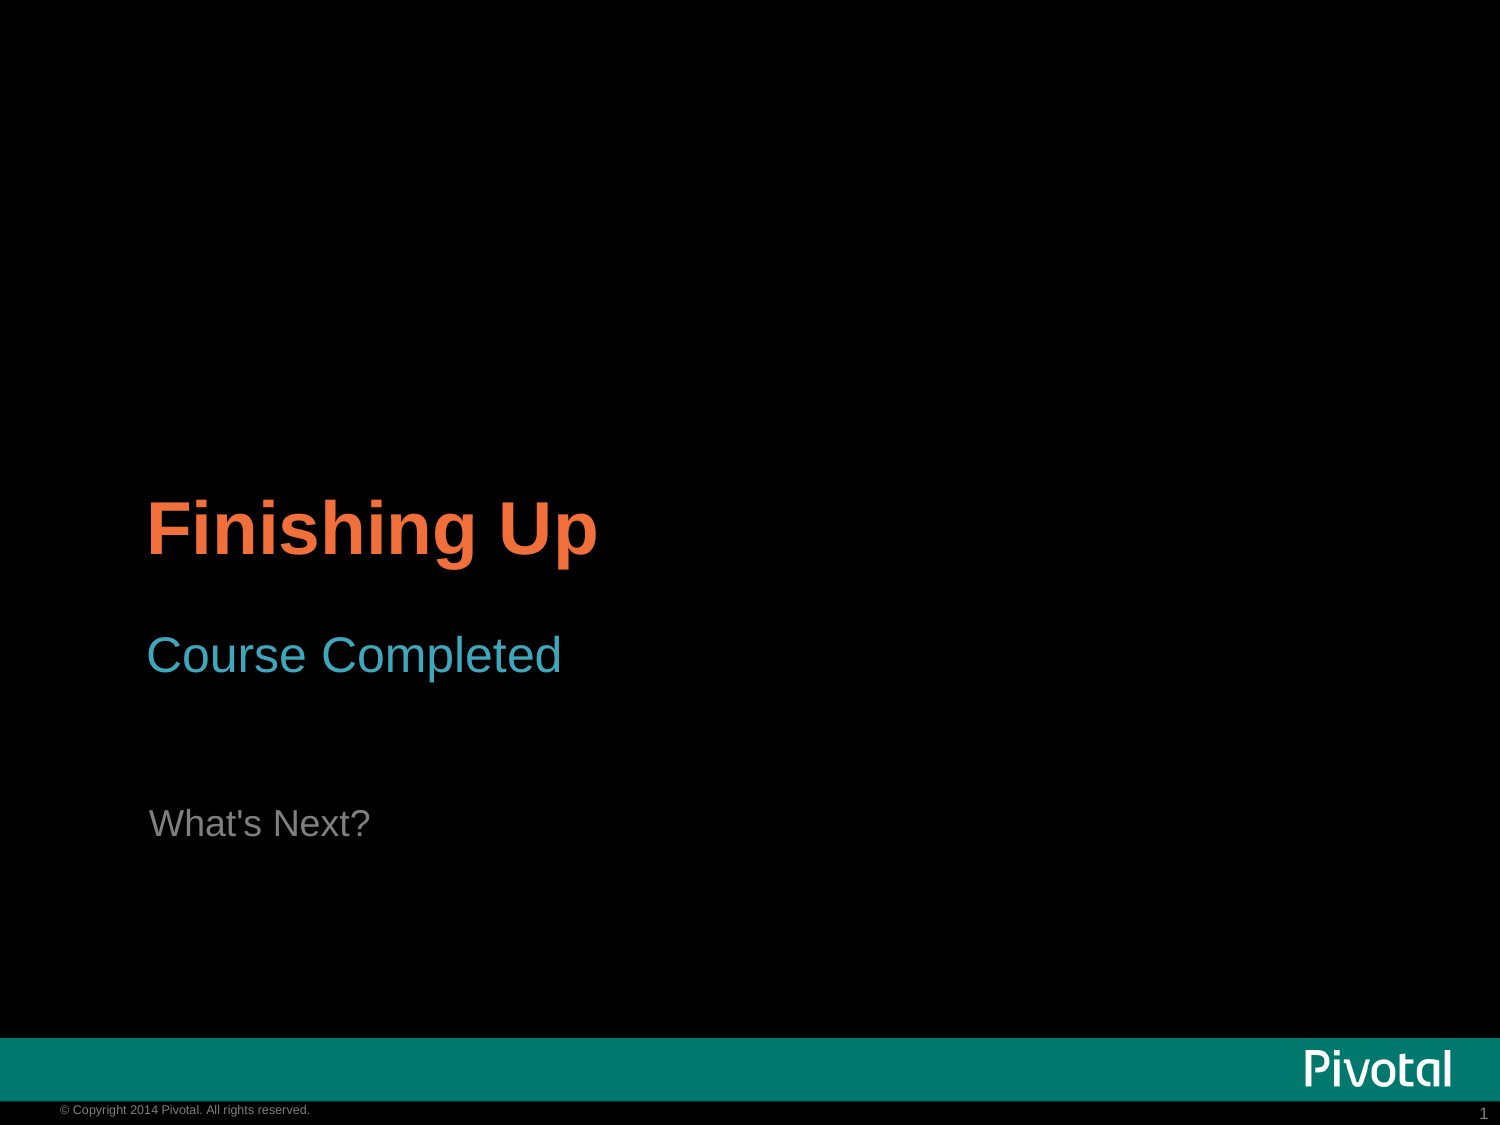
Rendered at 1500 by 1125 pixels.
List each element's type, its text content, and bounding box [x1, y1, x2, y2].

picture [1304, 1047, 1452, 1090]
title Finishing Up [146, 405, 866, 571]
list What's Next? [148, 798, 974, 845]
text_box Course Completed [146, 622, 1139, 683]
